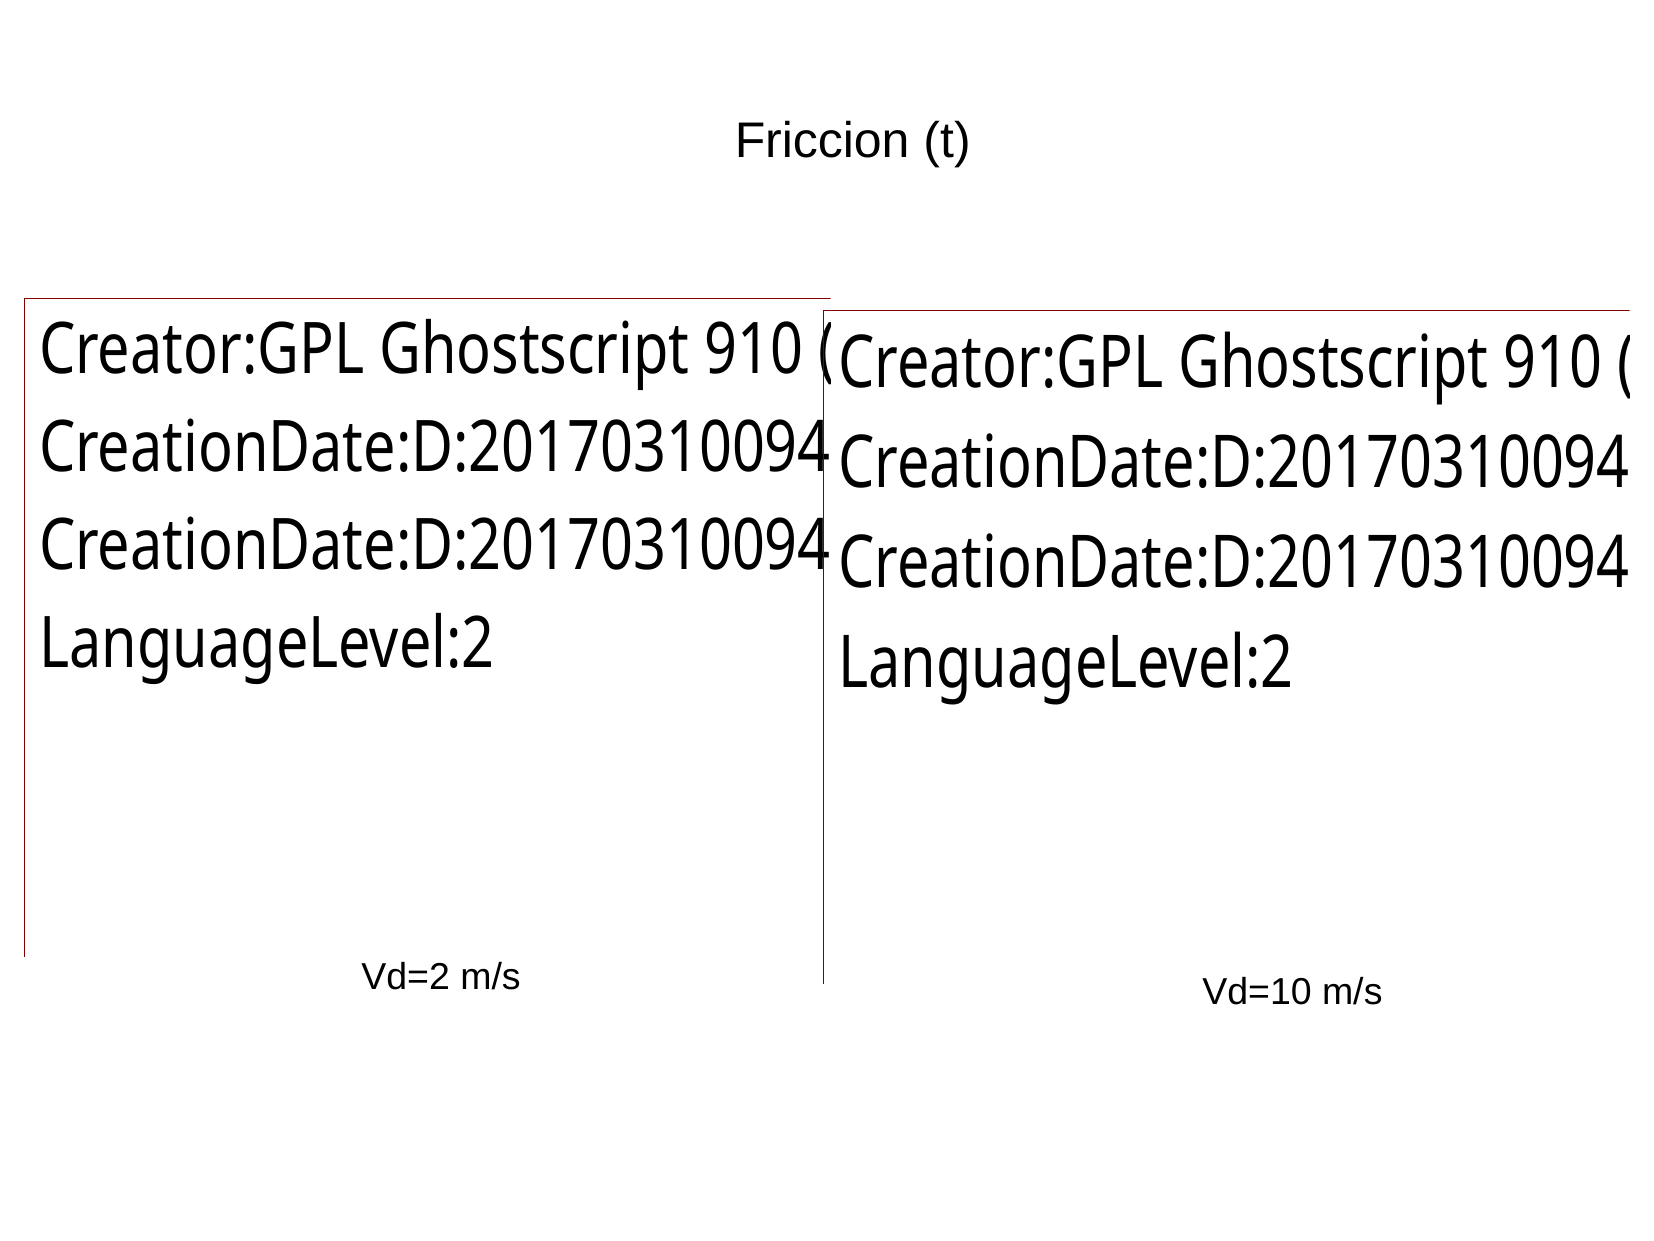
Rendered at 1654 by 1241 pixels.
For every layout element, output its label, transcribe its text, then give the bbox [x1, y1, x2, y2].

text_box Vd=10 m/s [1187, 963, 1458, 1021]
text_box Friccion (t) [720, 105, 1081, 177]
text_box Vd=2 m/s [346, 948, 627, 1006]
picture [20, 293, 1630, 984]
